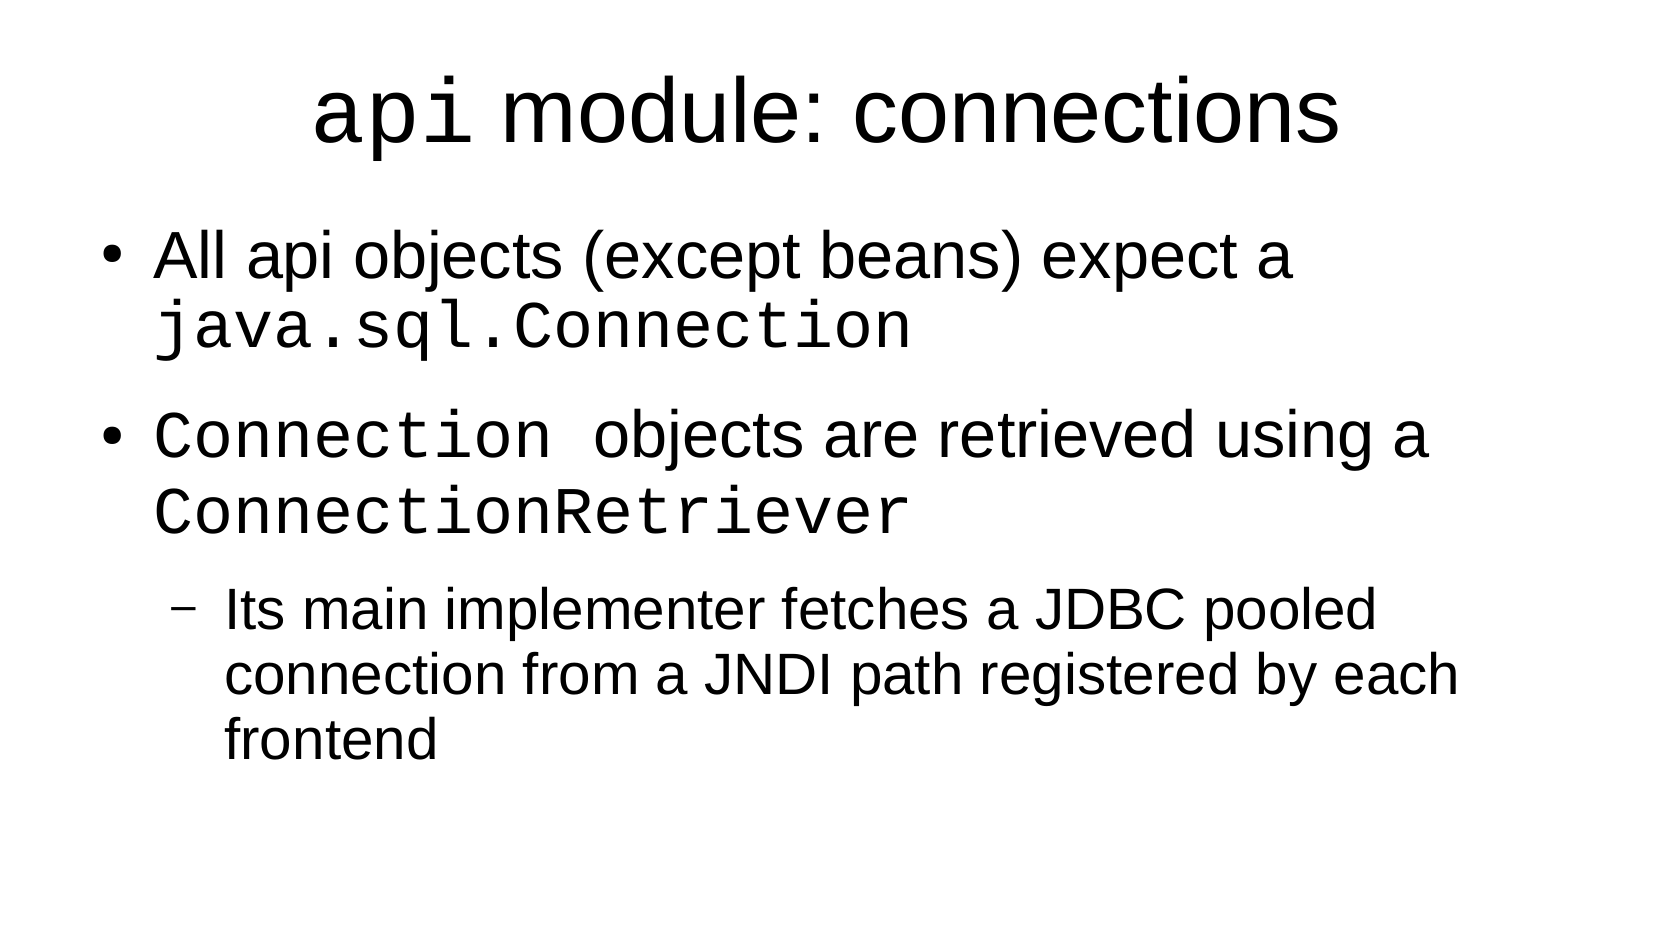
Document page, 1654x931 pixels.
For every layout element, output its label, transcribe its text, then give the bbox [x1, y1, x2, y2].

title api module: connections [82, 37, 1571, 193]
list All api objects (except beans) expect a java.sql.Connection Connection objects are retrieved using a ConnectionRetriever Its main implementer fetches a JDBC pooled connection from a JNDI path registered by each frontend [82, 217, 1571, 863]
